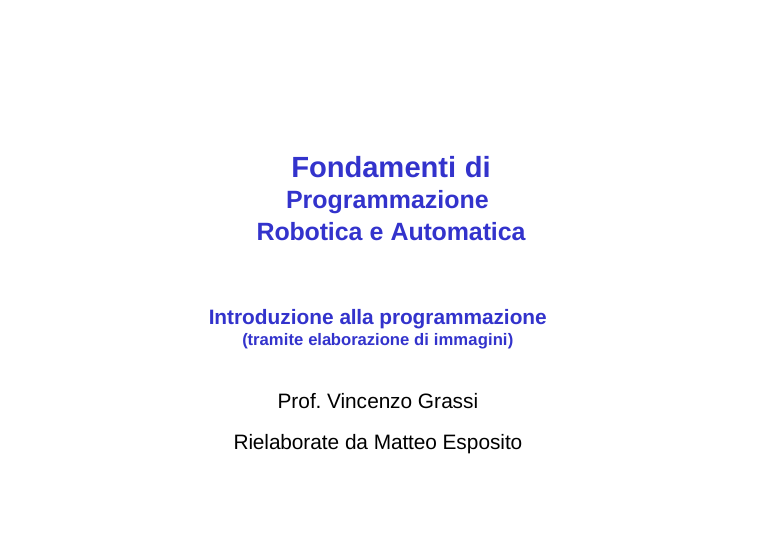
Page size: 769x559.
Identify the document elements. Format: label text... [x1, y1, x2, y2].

text_box Introduzione alla programmazione (tramite elaborazione di immagini) Prof. Vincenzo Grassi Rielaborate da Matteo Esposito [208, 301, 553, 457]
text_box Fondamenti di Programmazione Robotica e Automatica [196, 146, 585, 248]
